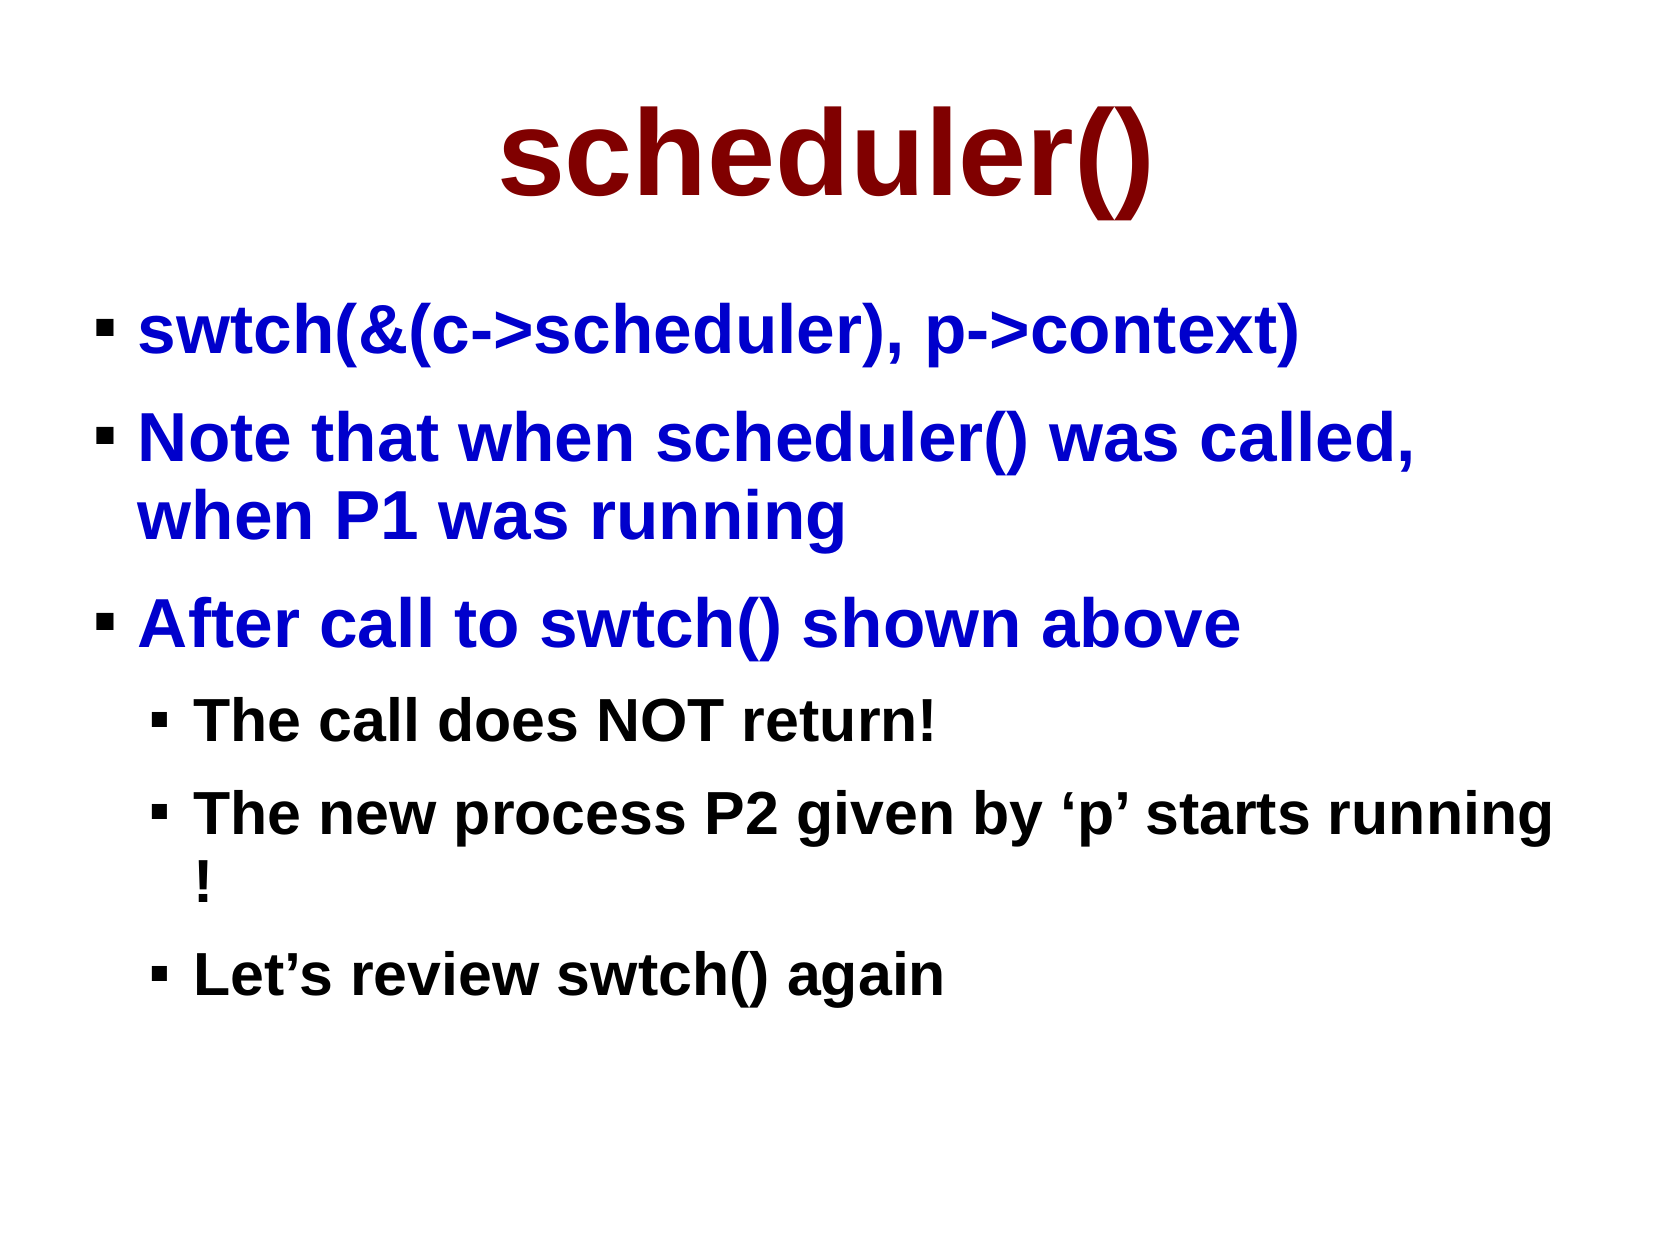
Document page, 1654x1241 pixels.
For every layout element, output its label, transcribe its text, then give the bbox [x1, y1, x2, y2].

title scheduler() [82, 49, 1571, 257]
list swtch(&(c->scheduler), p->context) Note that when scheduler() was called, when P1 was running After call to swtch() shown above The call does NOT return! The new process P2 given by ‘p’ starts running ! Let’s review swtch() again [82, 290, 1571, 1010]
